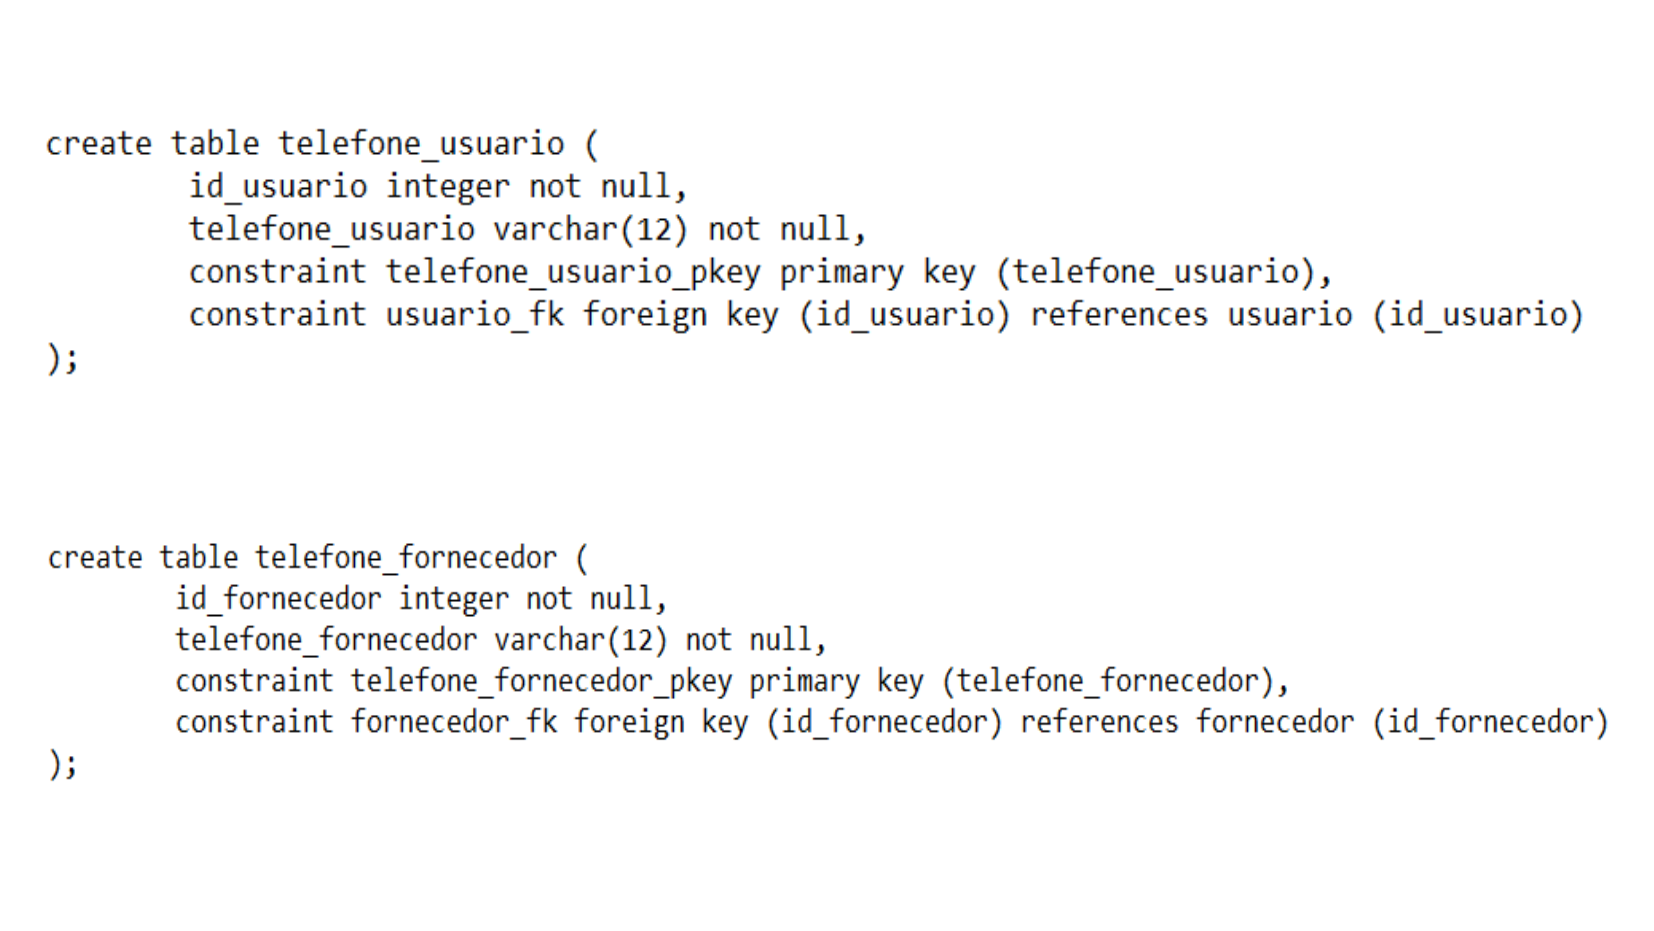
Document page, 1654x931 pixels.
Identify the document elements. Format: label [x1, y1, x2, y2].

picture [42, 118, 1595, 386]
picture [43, 531, 1625, 798]
